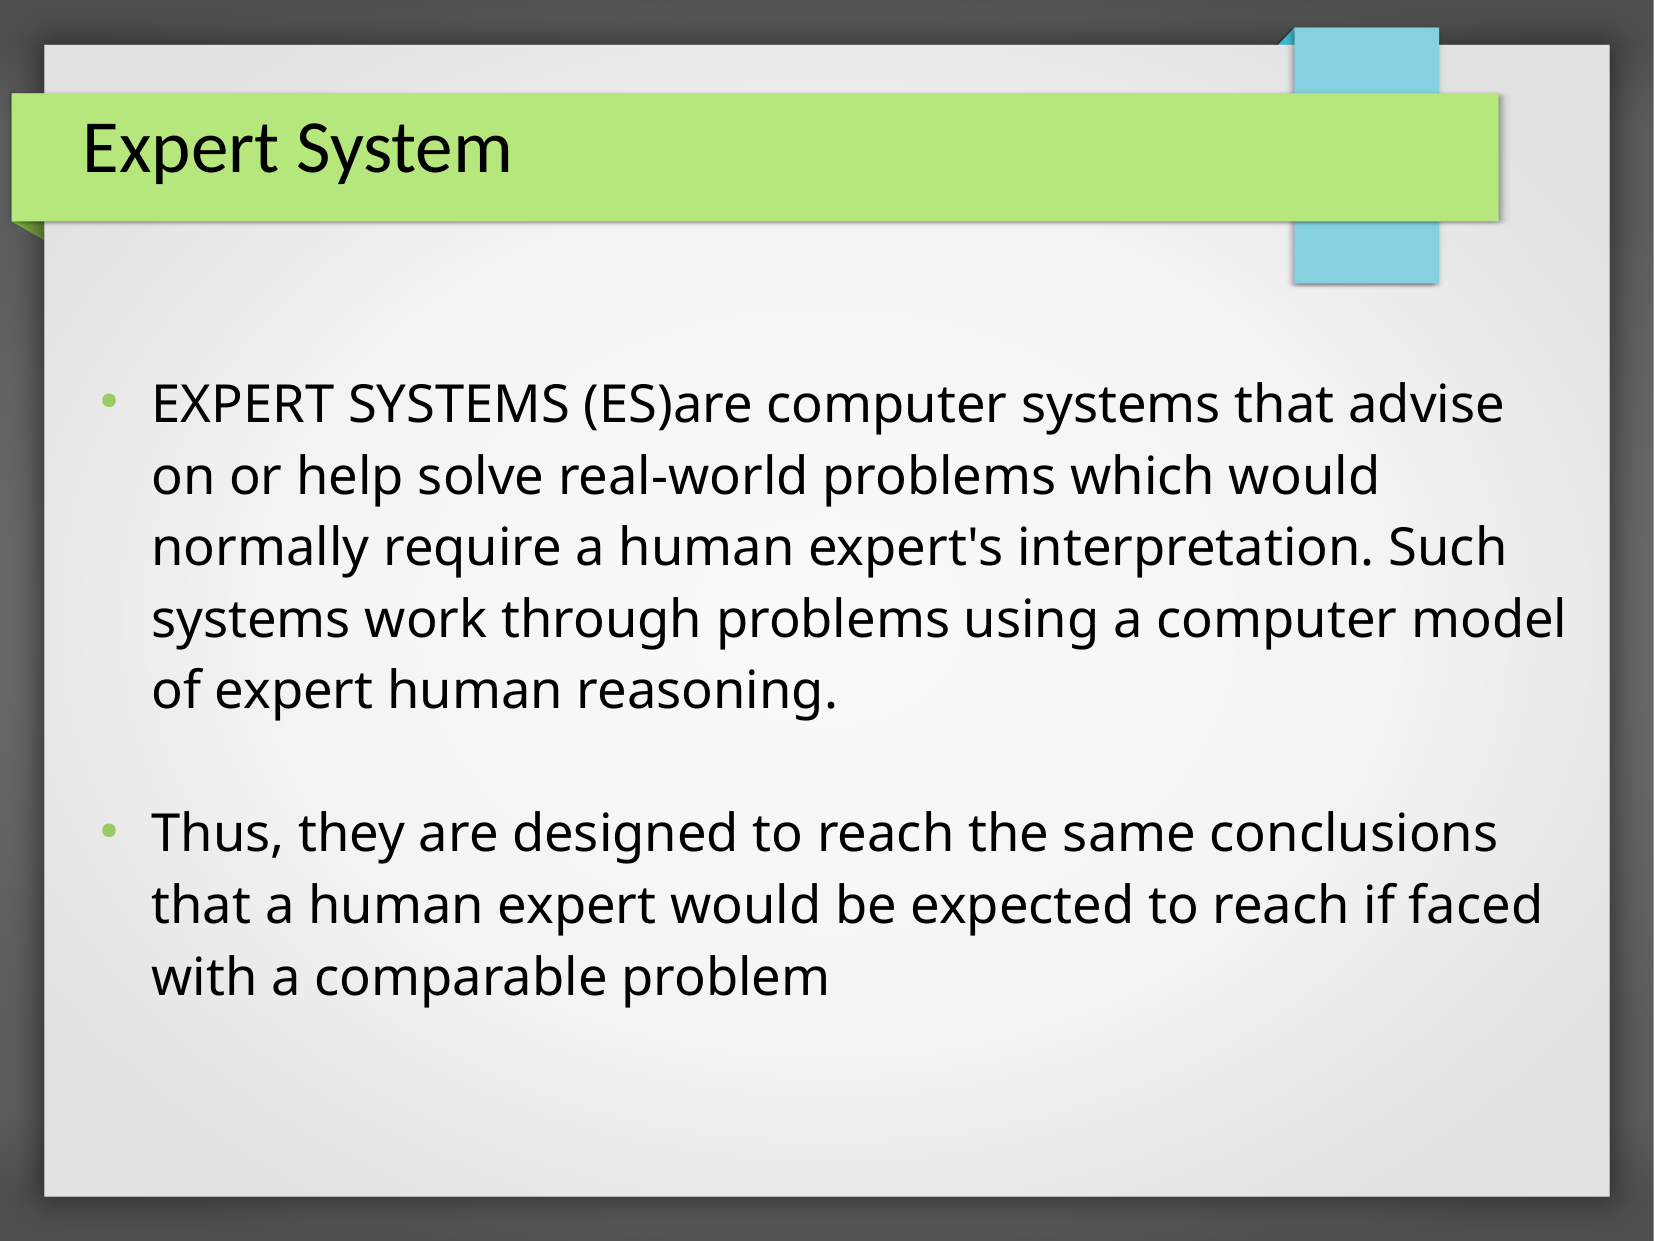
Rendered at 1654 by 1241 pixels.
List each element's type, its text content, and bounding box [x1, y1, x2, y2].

list EXPERT SYSTEMS (ES)are computer systems that advise on or help solve real-world problems which would normally require a human expert's interpretation. Such systems work through problems using a computer model of expert human reasoning. Thus, they are designed to reach the same conclusions that a human expert would be expected to reach if faced with a comparable problem [82, 295, 1571, 1015]
title Expert System [82, 94, 1264, 213]
picture [0, 0, 1654, 1241]
